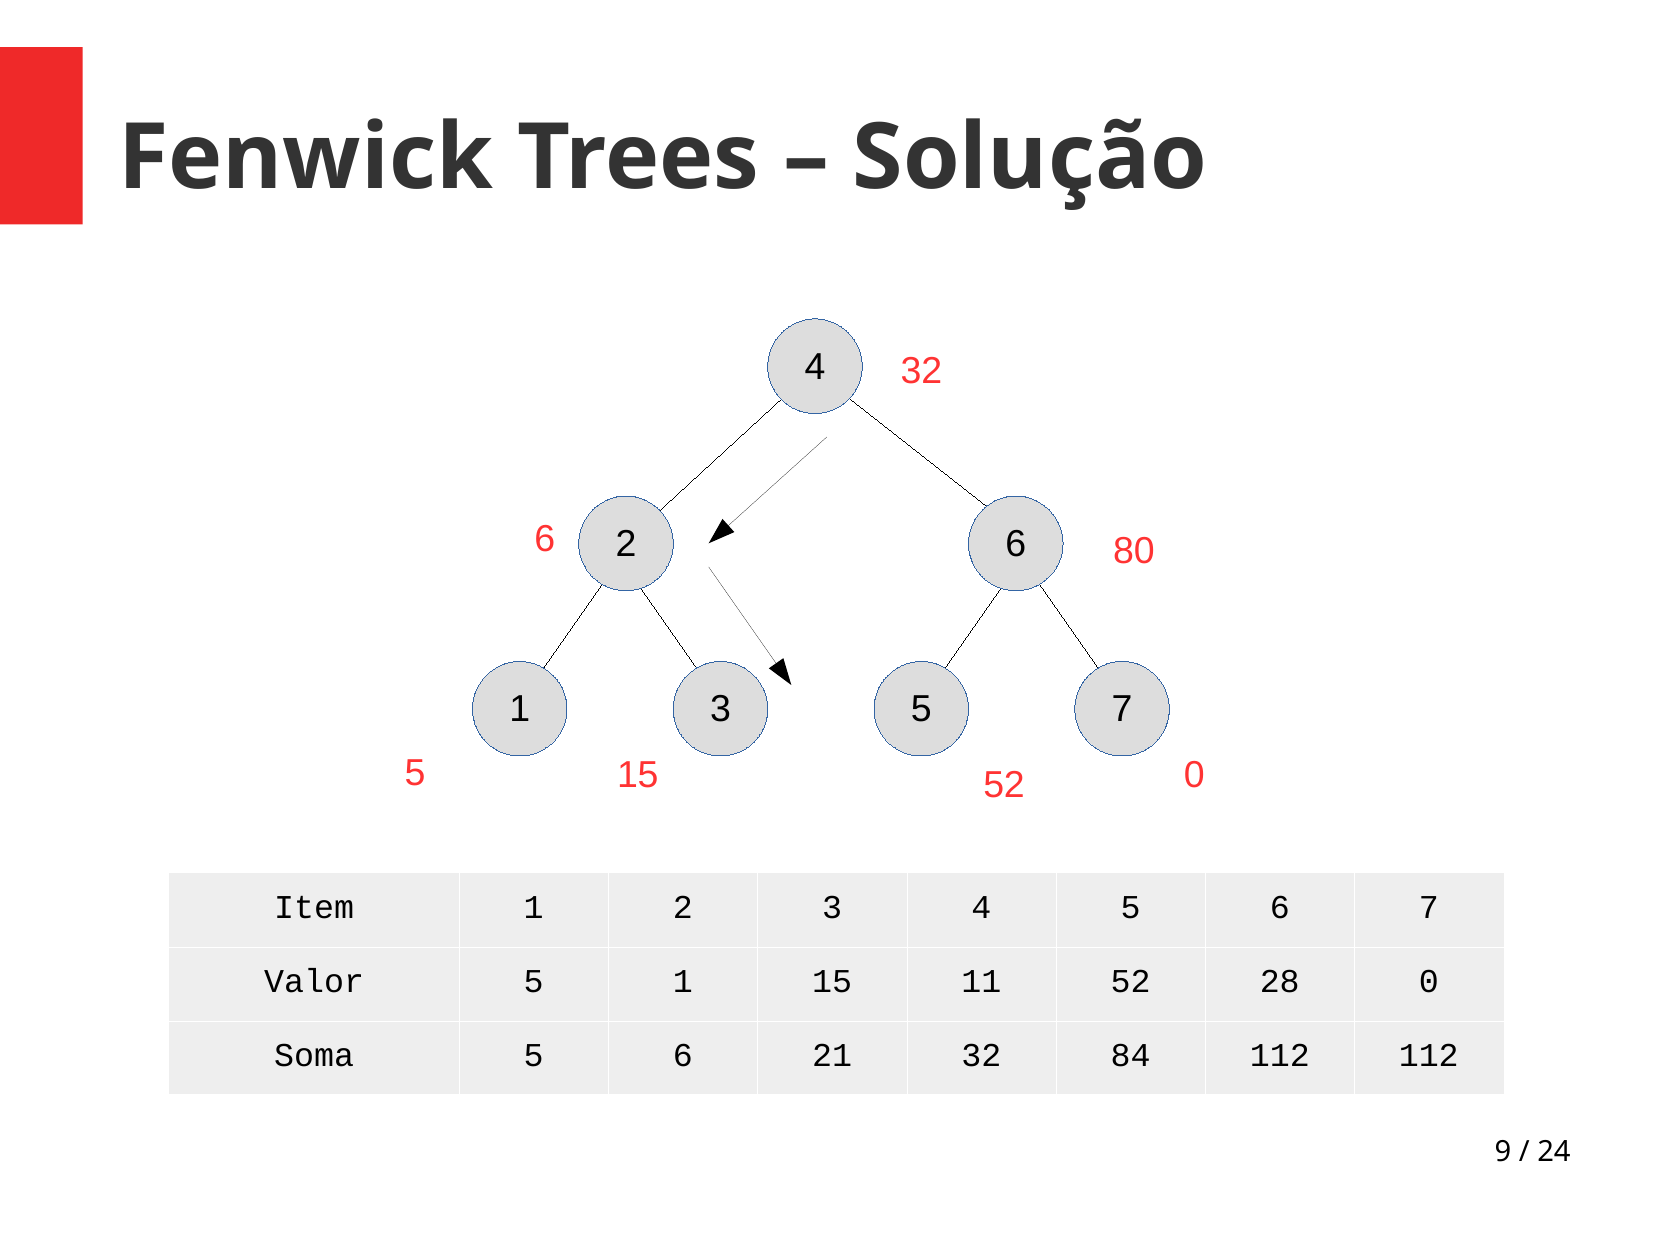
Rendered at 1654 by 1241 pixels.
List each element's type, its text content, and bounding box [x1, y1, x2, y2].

table_header Item [169, 873, 459, 947]
table_header 4 [908, 873, 1056, 947]
table_cell 1 [609, 948, 757, 1021]
text_box 5 [389, 744, 473, 801]
table_cell 52 [1057, 948, 1205, 1021]
table_cell 112 [1206, 1022, 1354, 1094]
table_cell 15 [758, 948, 907, 1021]
table_cell Soma [169, 1022, 459, 1094]
text_box 6 [519, 510, 603, 567]
table_cell 112 [1355, 1022, 1504, 1094]
table_cell Valor [169, 948, 459, 1021]
text_box 5 [874, 661, 969, 756]
table_cell 21 [758, 1022, 907, 1094]
table_header 1 [460, 873, 608, 947]
table_header 7 [1355, 873, 1504, 947]
title Fenwick Trees – Solução [118, 49, 1571, 257]
text_box 52 [968, 755, 1052, 813]
text_box 2 [585, 496, 674, 591]
text_box 3 [673, 661, 768, 756]
table_cell 11 [908, 948, 1056, 1021]
text_box 0 [1169, 746, 1252, 804]
table_cell 32 [908, 1022, 1056, 1094]
text_box 15 [602, 746, 686, 804]
text_box 32 [885, 342, 969, 400]
text_box 6 [968, 496, 1064, 591]
text_box 7 [1074, 661, 1170, 756]
text_box 1 [472, 661, 567, 756]
text_box 80 [1098, 521, 1182, 579]
table_header 6 [1206, 873, 1354, 947]
table_cell 6 [609, 1022, 757, 1094]
table_cell 5 [460, 1022, 608, 1094]
table_cell 5 [460, 948, 608, 1021]
table_header 5 [1057, 873, 1205, 947]
table_header 3 [758, 873, 907, 947]
text_box 4 [767, 318, 863, 414]
table_cell 84 [1057, 1022, 1205, 1094]
table_cell 0 [1355, 948, 1504, 1021]
table_header 2 [609, 873, 757, 947]
table_cell 28 [1206, 948, 1354, 1021]
